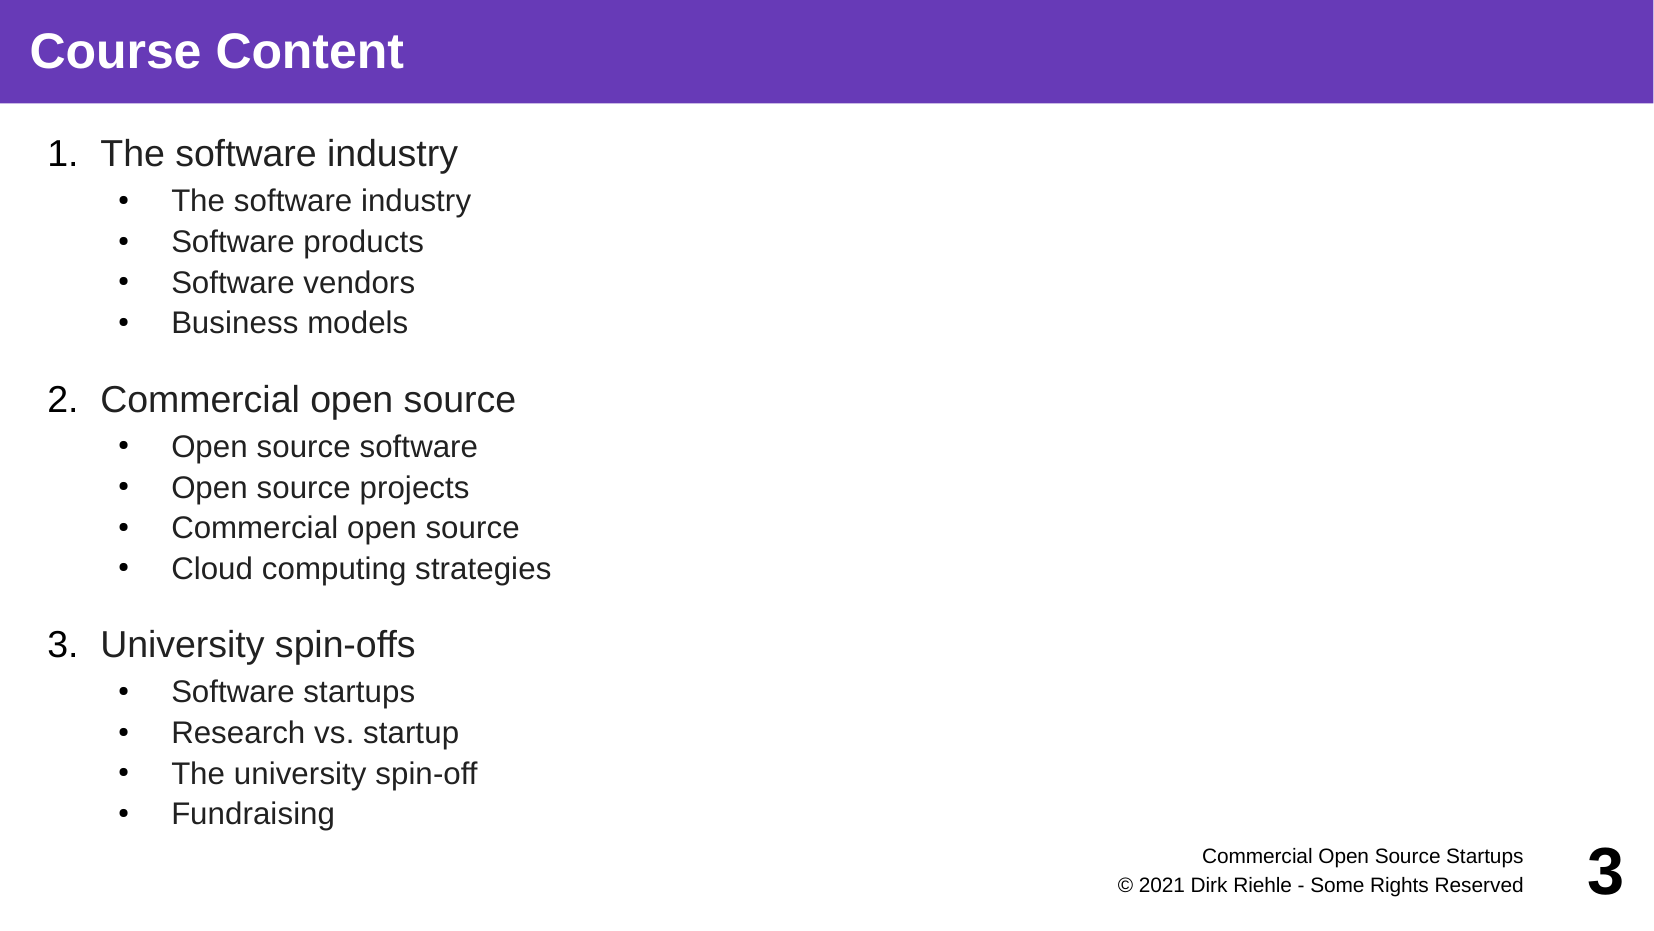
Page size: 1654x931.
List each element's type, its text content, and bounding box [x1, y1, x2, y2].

title Course Content [0, 0, 1654, 104]
list The software industry The software industry Software products Software vendors Business models Commercial open source Open source software Open source projects Commercial open source Cloud computing strategies University spin-offs Software startups Research vs. startup The university spin-off Fundraising [29, 132, 1625, 813]
